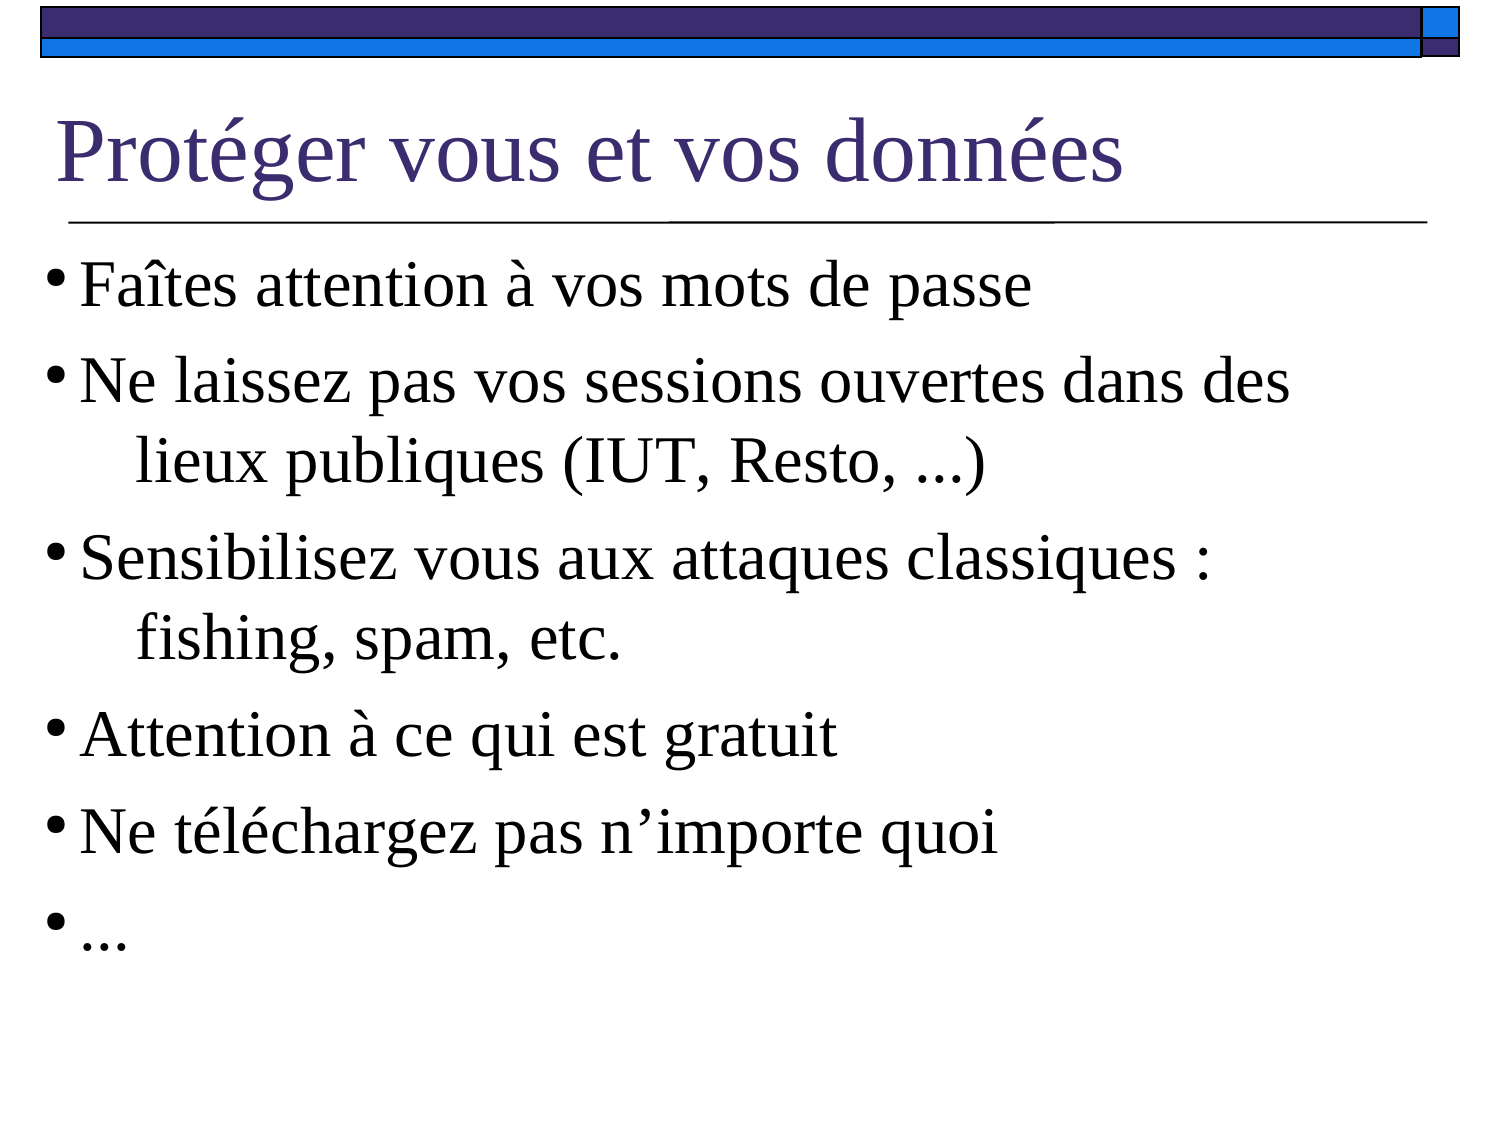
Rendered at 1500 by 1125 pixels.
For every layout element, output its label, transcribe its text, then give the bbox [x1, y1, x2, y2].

list Faîtes attention à vos mots de passe Ne laissez pas vos sessions ouvertes dans des lieux publiques (IUT, Resto, ...) Sensibilisez vous aux attaques classiques : fishing, spam, etc. Attention à ce qui est gratuit Ne téléchargez pas n’importe quoi ... [29, 231, 1447, 1011]
title Protéger vous et vos données [41, 0, 1459, 208]
